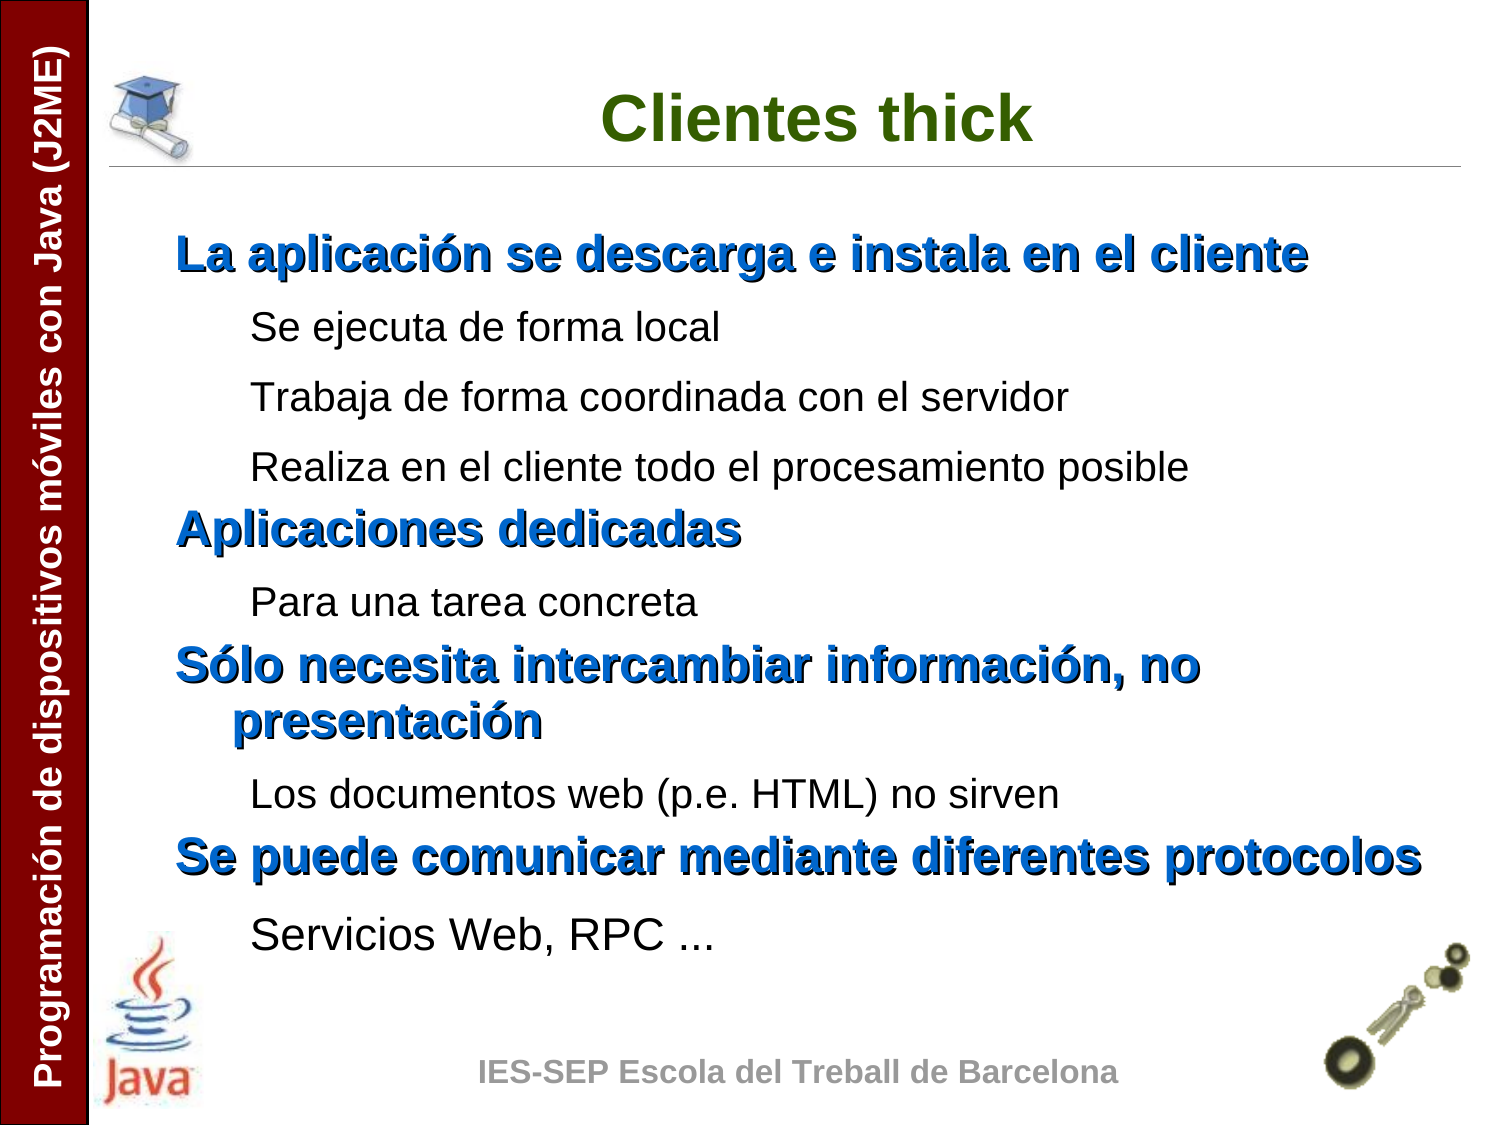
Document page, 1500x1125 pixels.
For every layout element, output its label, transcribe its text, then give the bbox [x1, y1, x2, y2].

picture [93, 931, 204, 1109]
picture [93, 61, 206, 174]
list La aplicación se descarga e instala en el cliente Se ejecuta de forma local Trabaja de forma coordinada con el servidor Realiza en el cliente todo el procesamiento posible Aplicaciones dedicadas Para una tarea concreta Sólo necesita intercambiar información, no presentación Los documentos web (p.e. HTML) no sirven Se puede comunicar mediante diferentes protocolos Servicios Web, RPC ... [174, 224, 1451, 1017]
picture [1322, 939, 1471, 1094]
title Clientes thick [211, 75, 1424, 163]
